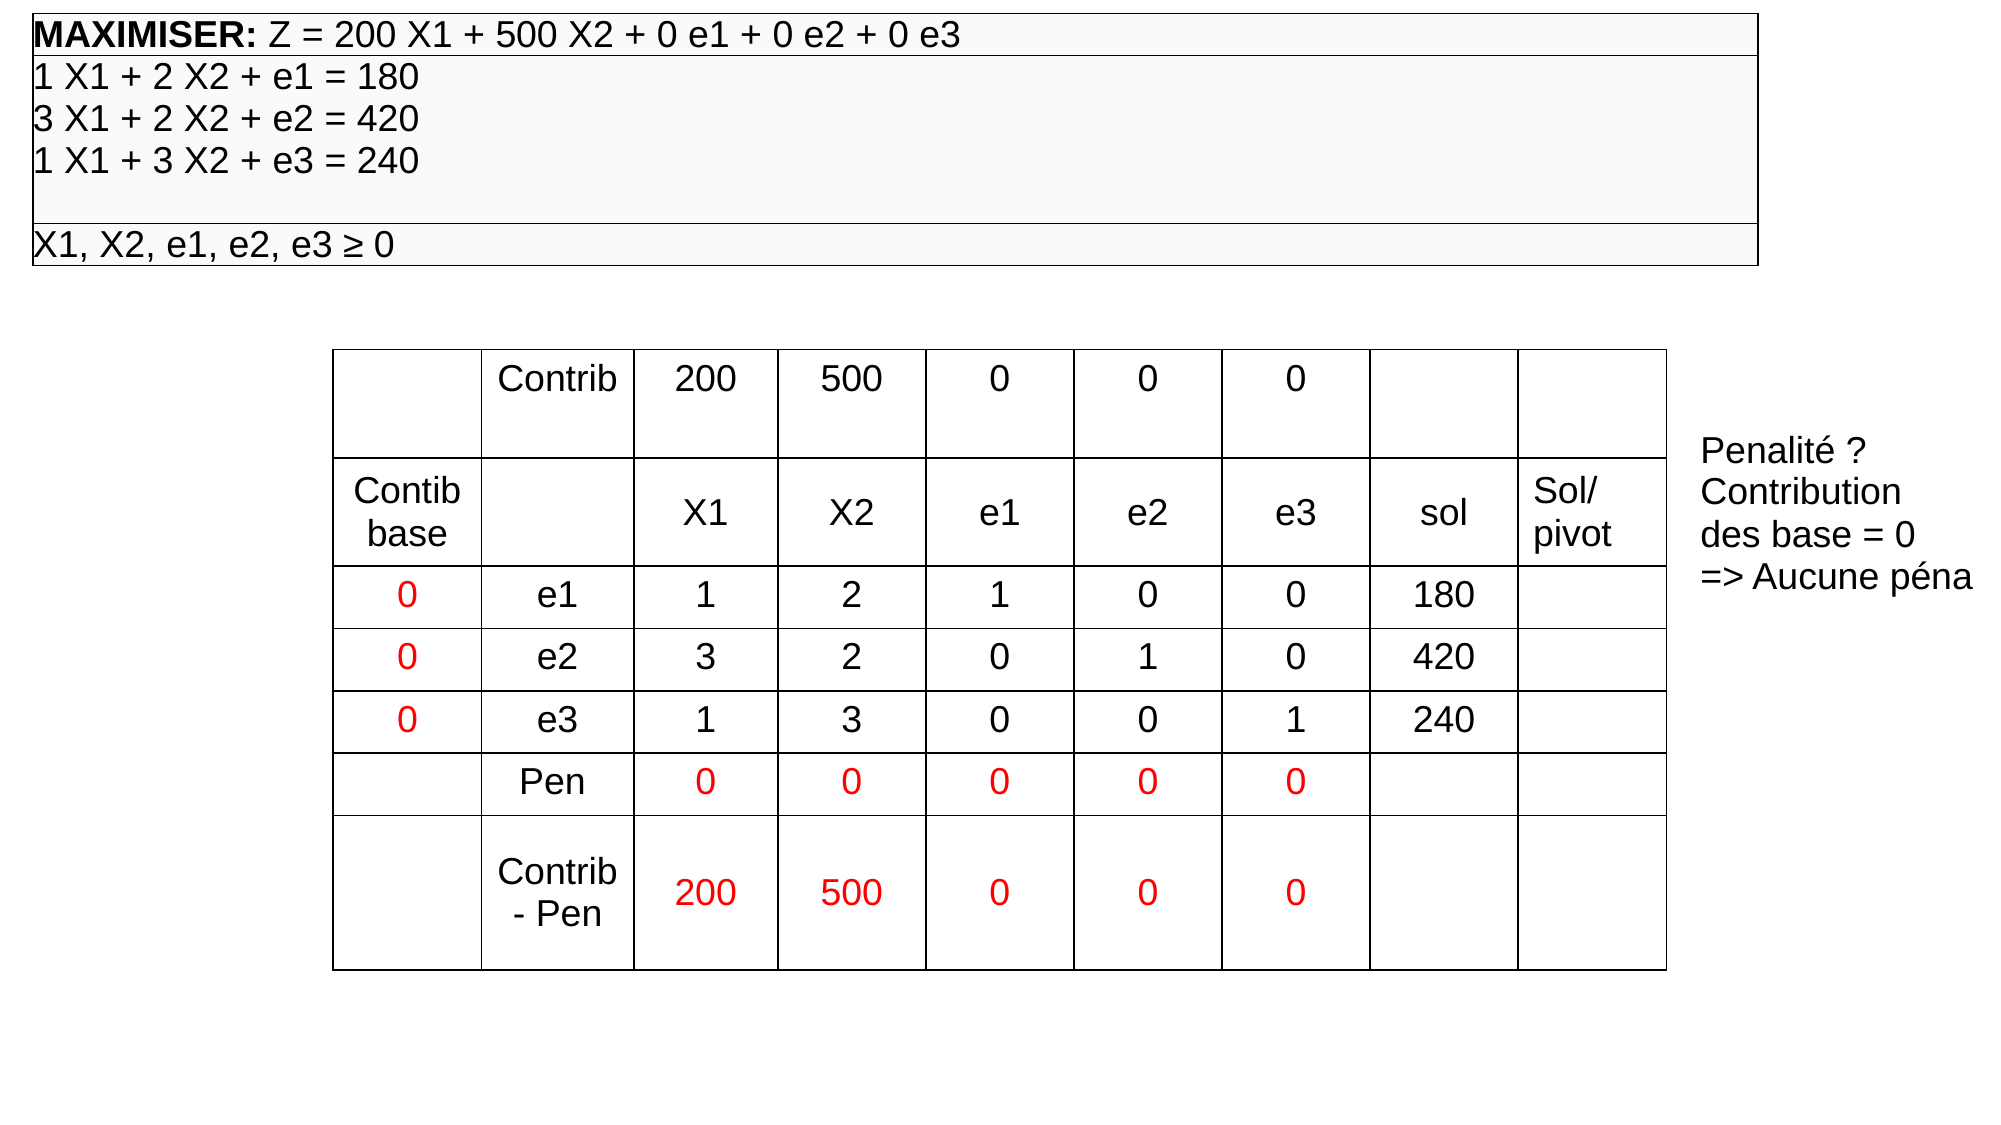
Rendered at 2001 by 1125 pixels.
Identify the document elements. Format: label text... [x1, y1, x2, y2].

table_cell e1 [927, 459, 1073, 565]
table_cell 2 [779, 567, 925, 628]
table_cell 0 [927, 816, 1073, 969]
table_cell Sol/pivot [1519, 459, 1666, 565]
table_cell [1371, 816, 1517, 969]
table_header 0 [1223, 350, 1369, 457]
table_cell 0 [334, 629, 481, 690]
table_cell 0 [779, 754, 925, 815]
table_cell [1519, 692, 1666, 752]
table_cell sol [1371, 459, 1517, 565]
table_cell [1519, 629, 1666, 690]
table_cell 0 [334, 692, 481, 752]
table_header [1519, 350, 1666, 457]
table_cell 0 [1223, 816, 1369, 969]
table_cell [334, 754, 481, 815]
table_cell [334, 816, 481, 969]
table_cell [1519, 567, 1666, 628]
table_cell 0 [1075, 754, 1221, 815]
table_header [334, 350, 481, 457]
table_cell X1, X2, e1, e2, e3 ≥ 0 [34, 224, 1757, 265]
table_cell 0 [1223, 567, 1369, 628]
table_cell e2 [482, 629, 633, 690]
table_cell Contib base [334, 459, 481, 565]
table_cell 1 [635, 692, 777, 752]
table_cell 240 [1371, 692, 1517, 752]
table_cell e3 [482, 692, 633, 752]
table_cell 0 [1075, 692, 1221, 752]
table_cell 180 [1371, 567, 1517, 628]
table_header 200 [635, 350, 777, 457]
table_cell 0 [334, 567, 481, 628]
table_cell 0 [1223, 754, 1369, 815]
table_header 0 [927, 350, 1073, 457]
table_cell 420 [1371, 629, 1517, 690]
table_cell [1371, 754, 1517, 815]
table_cell 0 [927, 629, 1073, 690]
table_cell 0 [1075, 567, 1221, 628]
table_header Contrib [482, 350, 633, 457]
table_cell e1 [482, 567, 633, 628]
table_cell 1 X1 + 2 X2 + e1 = 180 3 X1 + 2 X2 + e2 = 420 1 X1 + 3 X2 + e3 = 240 [34, 56, 1757, 223]
table_cell [1519, 816, 1666, 969]
table_cell e3 [1223, 459, 1369, 565]
table_cell 1 [635, 567, 777, 628]
table_cell [1519, 754, 1666, 815]
table_cell 1 [1075, 629, 1221, 690]
table_header 500 [779, 350, 925, 457]
table_cell 0 [1223, 629, 1369, 690]
table_cell 0 [927, 692, 1073, 752]
table_cell 500 [779, 816, 925, 969]
table_cell 0 [635, 754, 777, 815]
table_header [1371, 350, 1517, 457]
table_cell 3 [635, 629, 777, 690]
text_box Penalité ? Contribution des base = 0 => Aucune péna [1685, 421, 1988, 605]
table_cell e2 [1075, 459, 1221, 565]
table_cell X2 [779, 459, 925, 565]
table_cell Pen [482, 754, 633, 815]
table_cell 2 [779, 629, 925, 690]
table_cell 1 [927, 567, 1073, 628]
table_cell 3 [779, 692, 925, 752]
table_cell 0 [927, 754, 1073, 815]
table_cell Contrib - Pen [482, 816, 633, 969]
table_cell 1 [1223, 692, 1369, 752]
table_header 0 [1075, 350, 1221, 457]
table_header MAXIMISER: Z = 200 X1 + 500 X2 + 0 e1 + 0 e2 + 0 e3 [34, 14, 1757, 55]
table_cell 0 [1075, 816, 1221, 969]
table_cell 200 [635, 816, 777, 969]
table_cell [482, 459, 633, 565]
table_cell X1 [635, 459, 777, 565]
